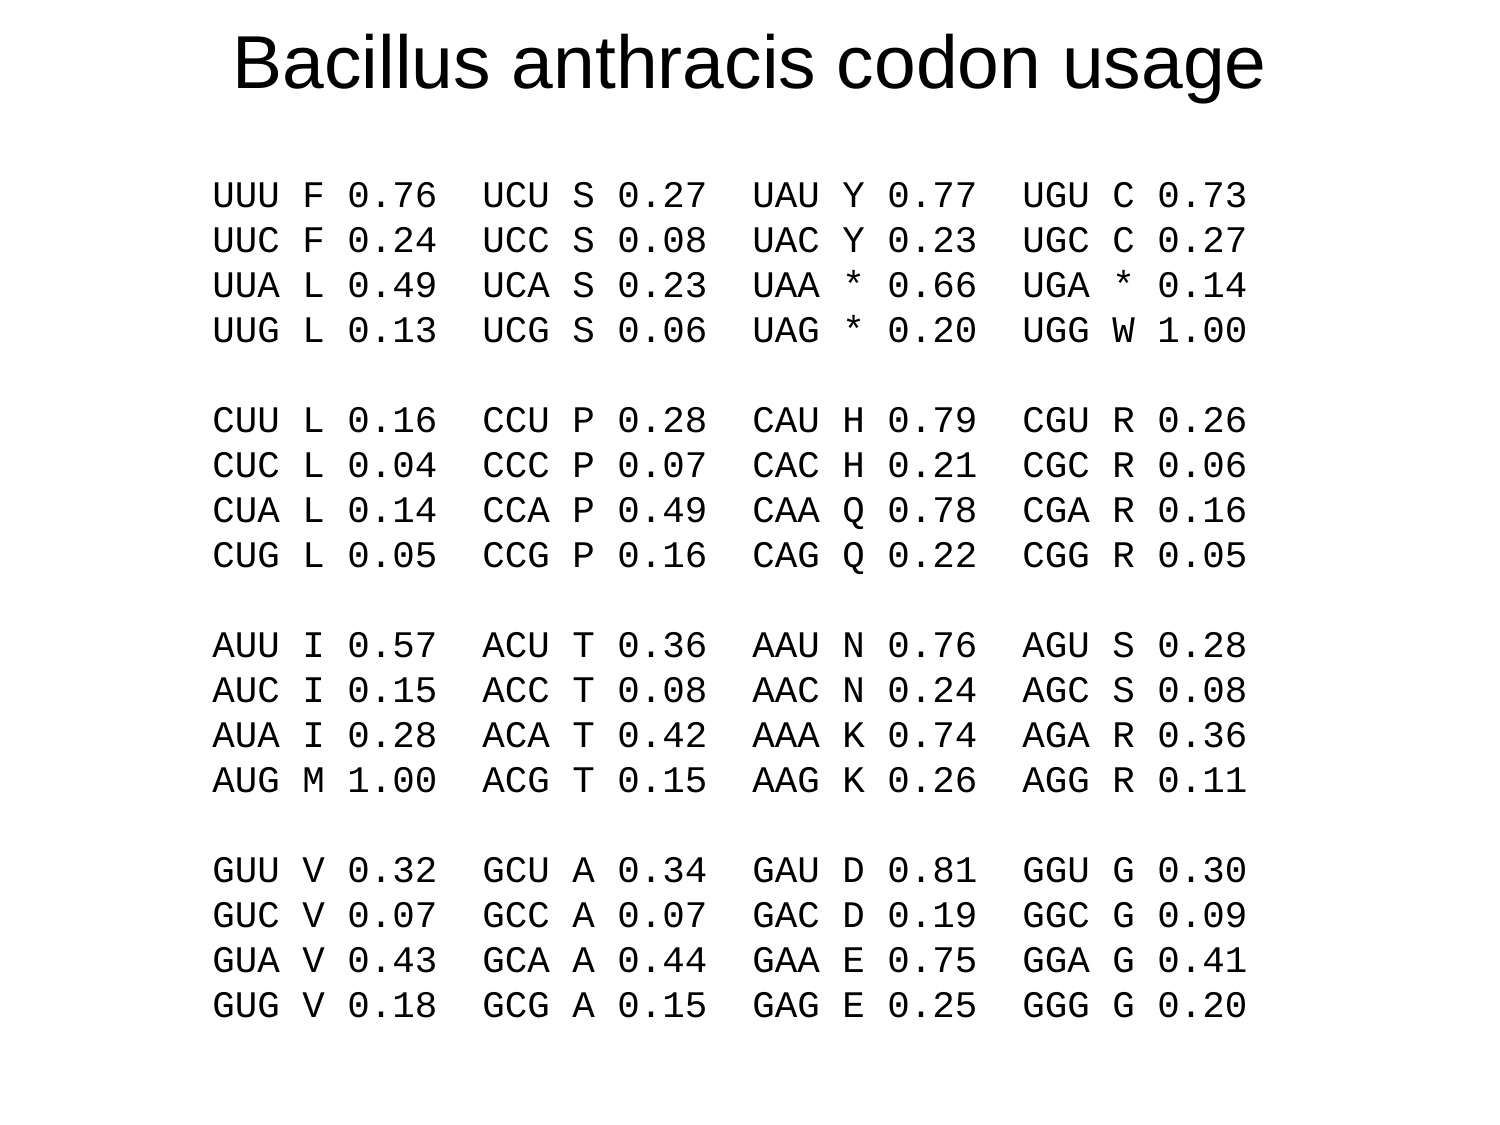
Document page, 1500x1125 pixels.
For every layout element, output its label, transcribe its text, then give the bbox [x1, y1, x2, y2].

title Bacillus anthracis codon usage [0, 12, 1500, 113]
text_box UUU F 0.76 UCU S 0.27 UAU Y 0.77 UGU C 0.73 UUC F 0.24 UCC S 0.08 UAC Y 0.23 UGC C 0.27 UUA L 0.49 UCA S 0.23 UAA * 0.66 UGA * 0.14 UUG L 0.13 UCG S 0.06 UAG * 0.20 UGG W 1.00 CUU L 0.16 CCU P 0.28 CAU H 0.79 CGU R 0.26 CUC L 0.04 CCC P 0.07 CAC H 0.21 CGC R 0.06 CUA L 0.14 CCA P 0.49 CAA Q 0.78 CGA R 0.16 CUG L 0.05 CCG P 0.16 CAG Q 0.22 CGG R 0.05 AUU I 0.57 ACU T 0.36 AAU N 0.76 AGU S 0.28 AUC I 0.15 ACC T 0.08 AAC N 0.24 AGC S 0.08 AUA I 0.28 ACA T 0.42 AAA K 0.74 AGA R 0.36 AUG M 1.00 ACG T 0.15 AAG K 0.26 AGG R 0.11 GUU V 0.32 GCU A 0.34 GAU D 0.81 GGU G 0.30 GUC V 0.07 GCC A 0.07 GAC D 0.19 GGC G 0.09 GUA V 0.43 GCA A 0.44 GAA E 0.75 GGA G 0.41 GUG V 0.18 GCG A 0.15 GAG E 0.25 GGG G 0.20 [197, 162, 1308, 1034]
